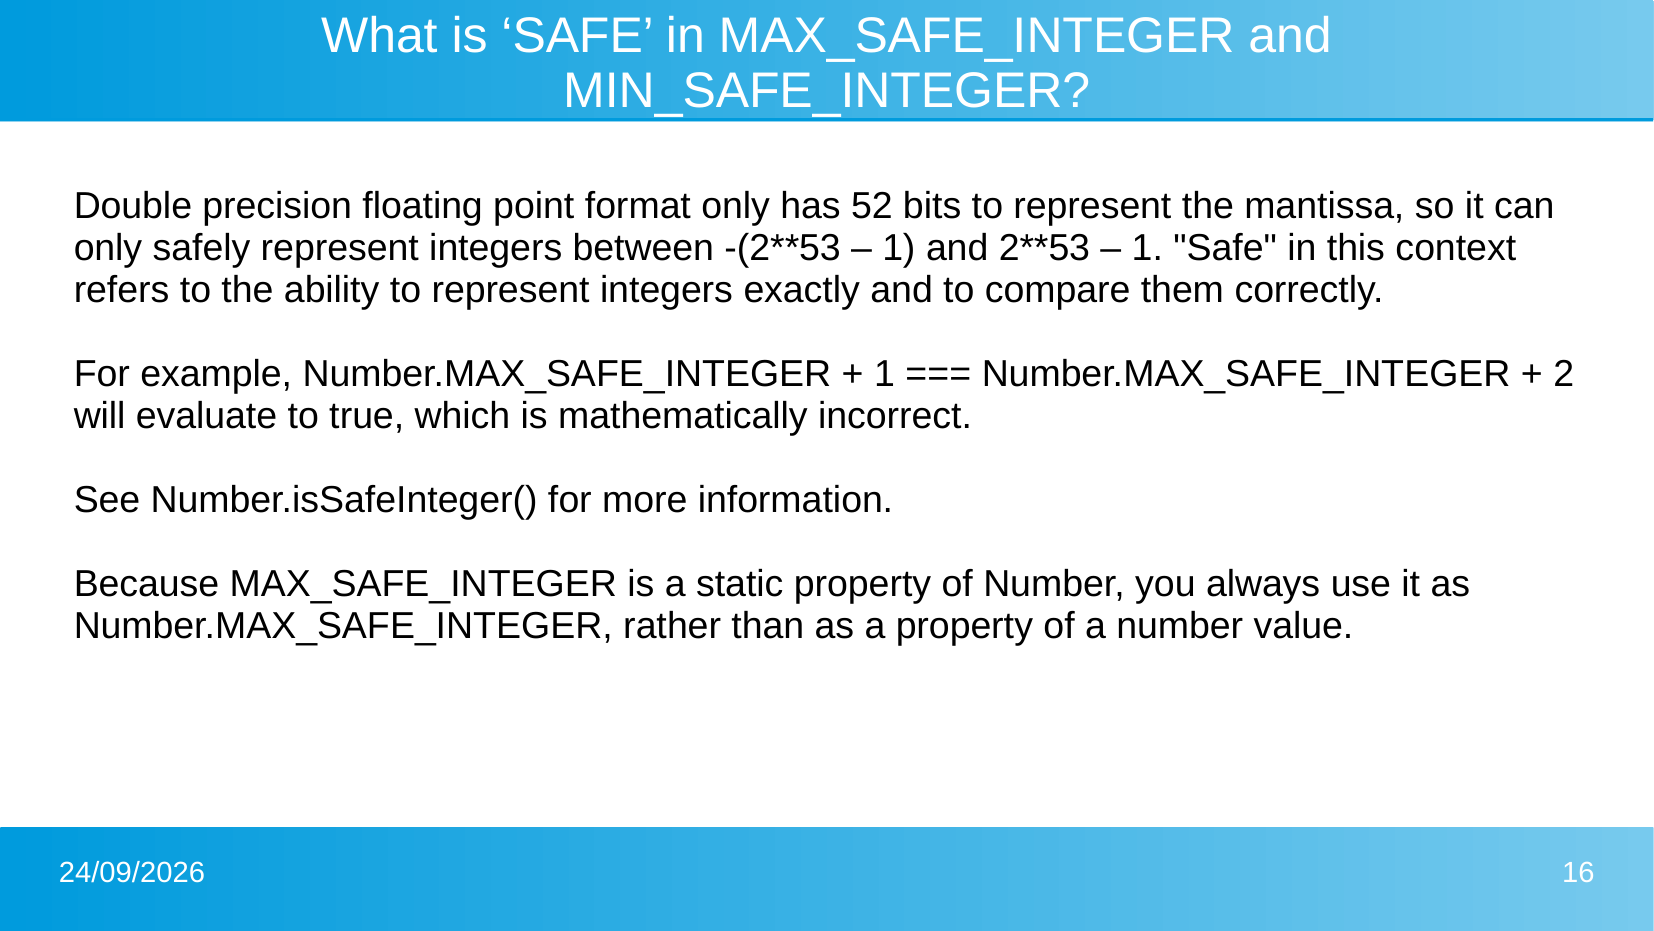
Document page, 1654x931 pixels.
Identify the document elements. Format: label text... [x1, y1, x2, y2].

text_box Double precision floating point format only has 52 bits to represent the mantissa, so it can only safely represent integers between -(2**53 – 1) and 2**53 – 1. "Safe" in this context refers to the ability to represent integers exactly and to compare them correctly. For example, Number.MAX_SAFE_INTEGER + 1 === Number.MAX_SAFE_INTEGER + 2 will evaluate to true, which is mathematically incorrect. See Number.isSafeInteger() for more information. Because MAX_SAFE_INTEGER is a static property of Number, you always use it as Number.MAX_SAFE_INTEGER, rather than as a property of a number value. [59, 177, 1625, 780]
title What is ‘SAFE’ in MAX_SAFE_INTEGER and MIN_SAFE_INTEGER? [59, 6, 1595, 119]
